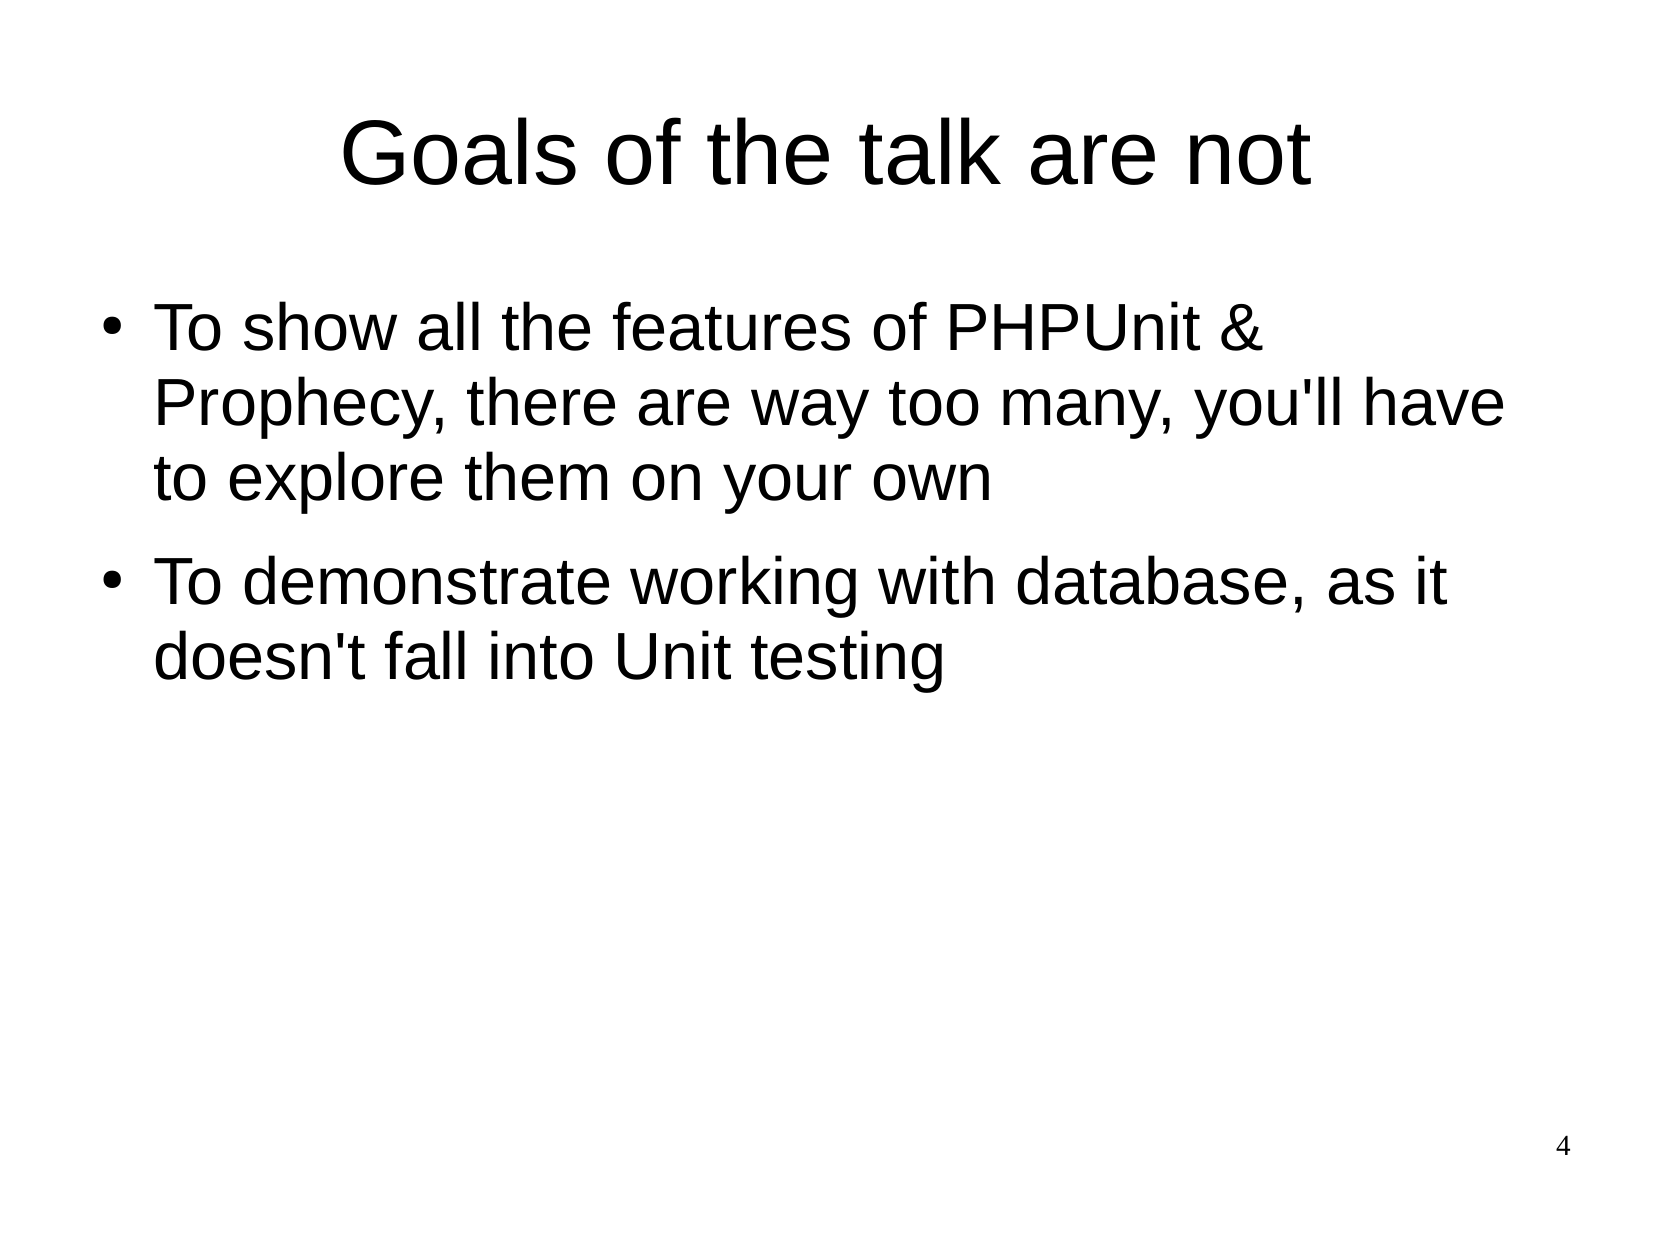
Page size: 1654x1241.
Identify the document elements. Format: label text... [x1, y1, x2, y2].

title Goals of the talk are not [82, 49, 1571, 257]
list To show all the features of PHPUnit & Prophecy, there are way too many, you'll have to explore them on your own To demonstrate working with database, as it doesn't fall into Unit testing [82, 290, 1571, 1010]
